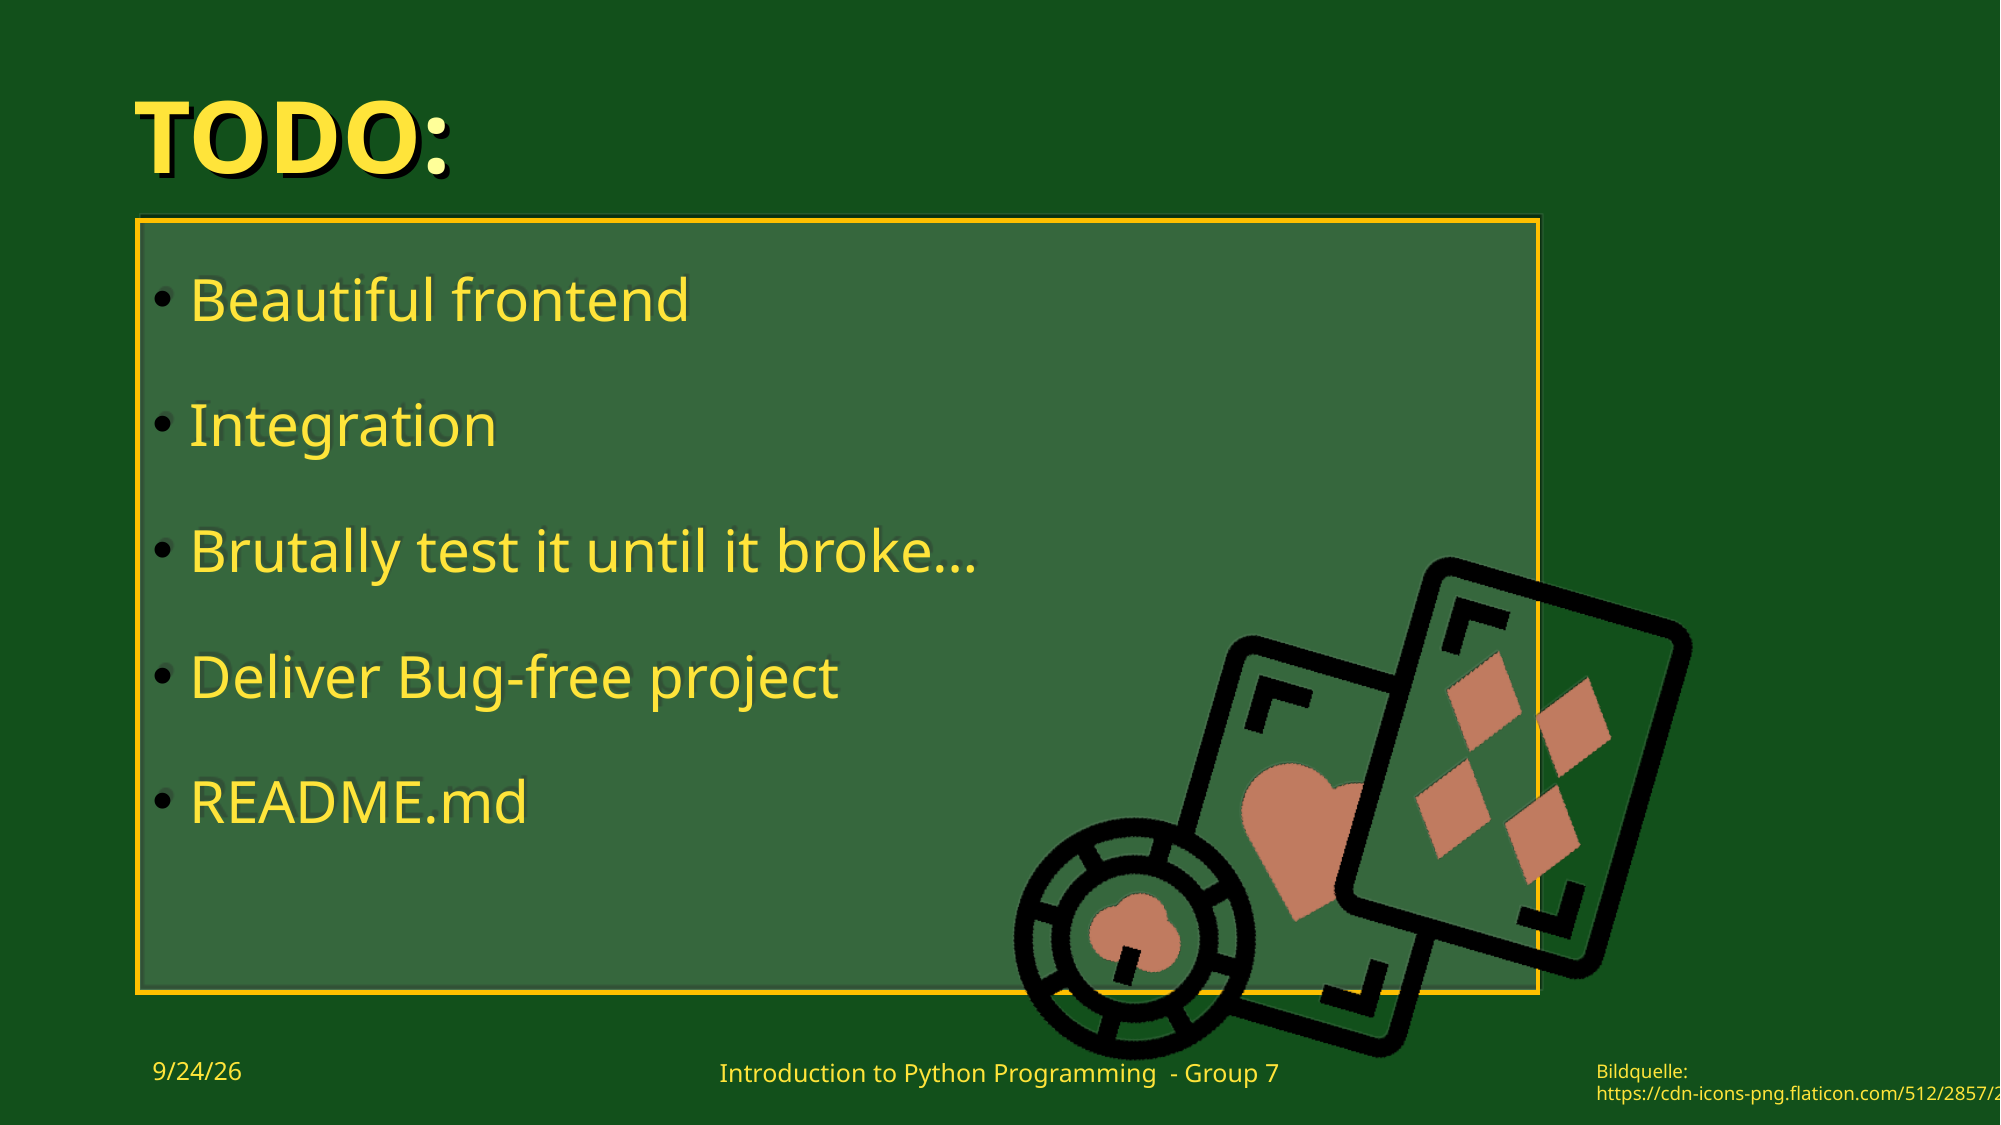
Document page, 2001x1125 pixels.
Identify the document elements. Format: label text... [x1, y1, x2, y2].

text_box Bildquelle: https://cdn-icons-png.flaticon.com/512/2857/2857100.png [1581, 1051, 2000, 1125]
text_box Introduction to Python Programming - Group 7 [662, 1042, 1338, 1103]
text_box TODO: [118, 73, 1658, 209]
list Beautiful frontend Integration Brutally test it until it broke… Deliver Bug-free project README.md [137, 220, 1538, 993]
picture [975, 458, 1709, 1125]
text_box [137, 1042, 588, 1103]
